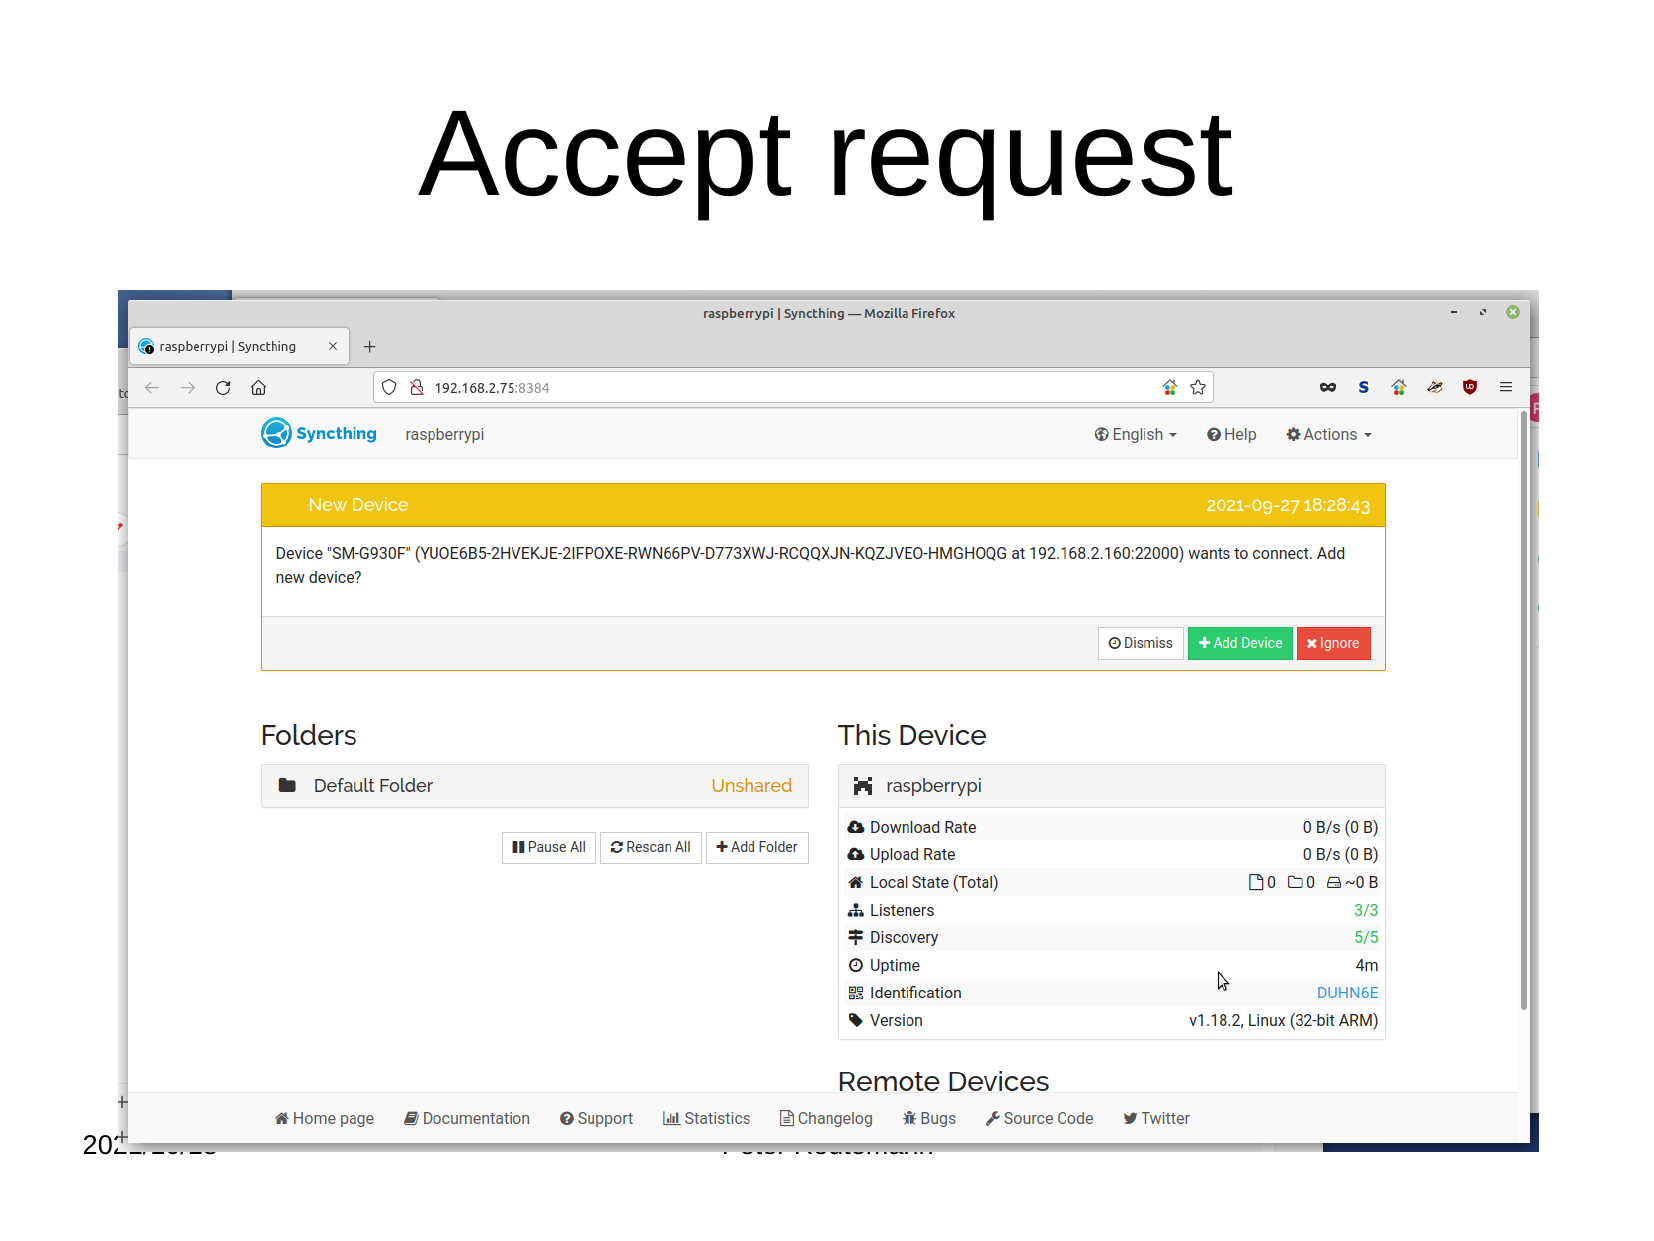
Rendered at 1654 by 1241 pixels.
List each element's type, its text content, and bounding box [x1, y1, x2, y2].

title Accept request [82, 49, 1571, 257]
picture [118, 290, 1539, 1152]
